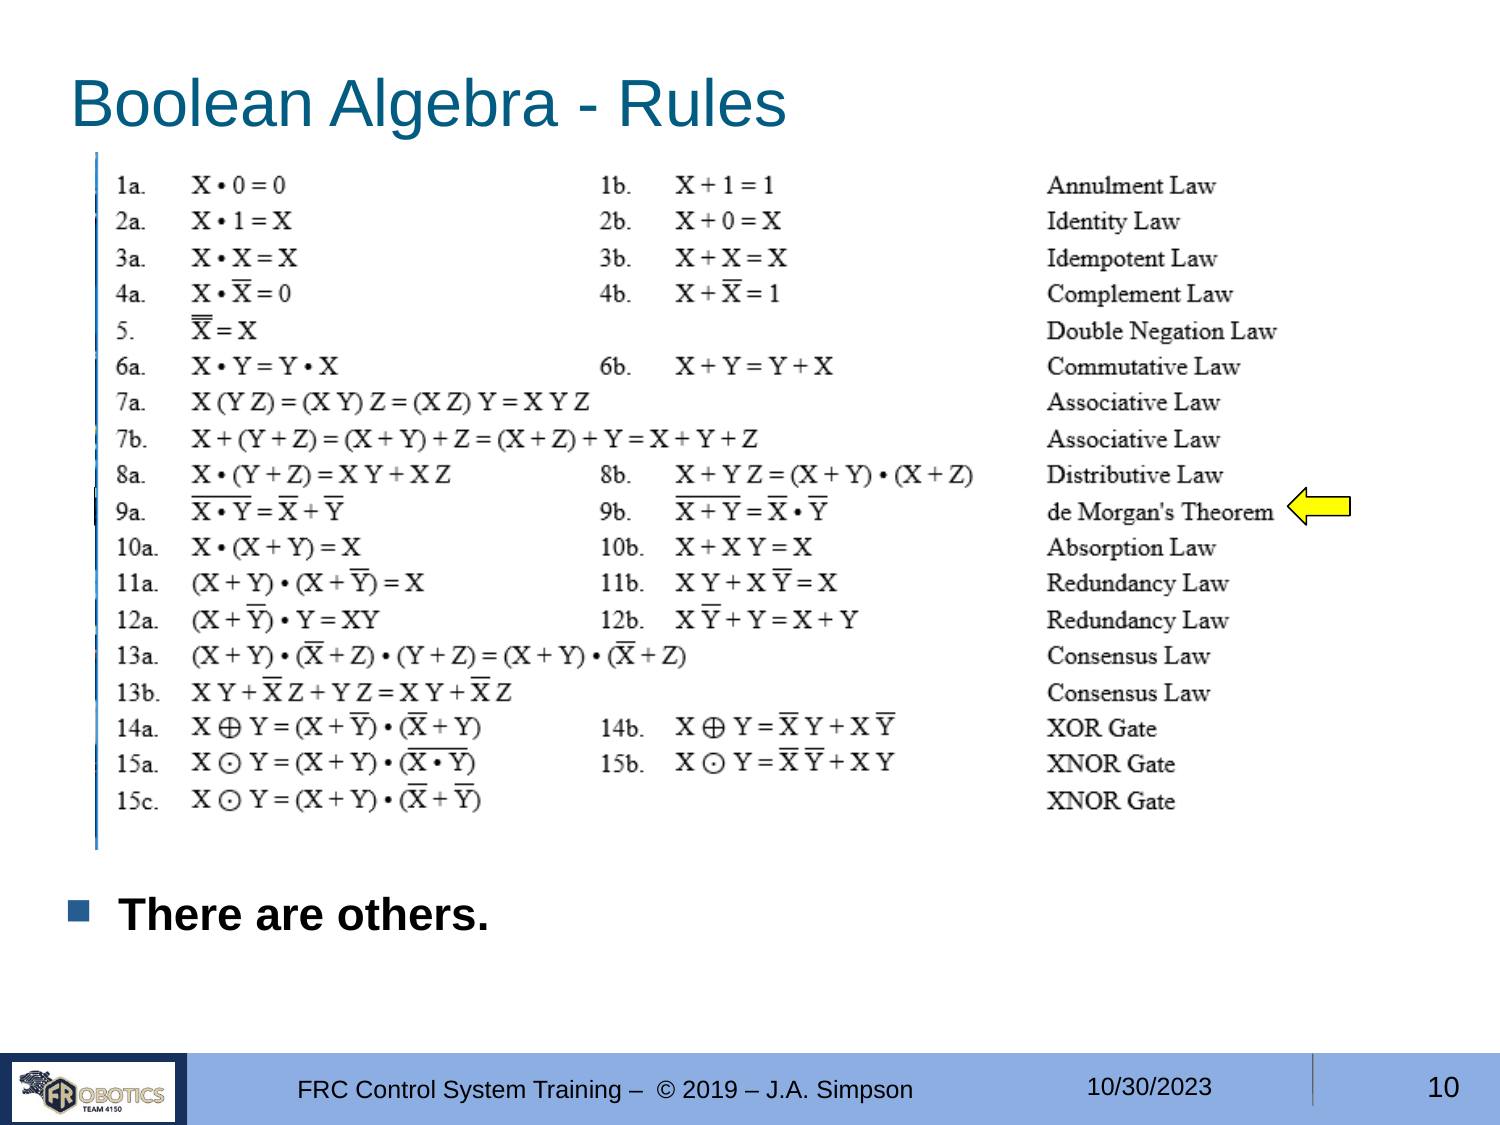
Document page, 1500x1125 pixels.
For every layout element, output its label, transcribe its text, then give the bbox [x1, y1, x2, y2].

text_box [1287, 487, 1351, 526]
slide_number 10/30/2023 [1012, 1071, 1288, 1100]
title Boolean Algebra - Rules [55, 52, 1443, 148]
picture [95, 152, 1325, 850]
slide_number <number> [1337, 1072, 1475, 1100]
footer FRC Control System Training – © 2019 – J.A. Simpson [225, 1074, 988, 1103]
list There are others. [55, 877, 1340, 973]
picture [12, 1062, 175, 1122]
